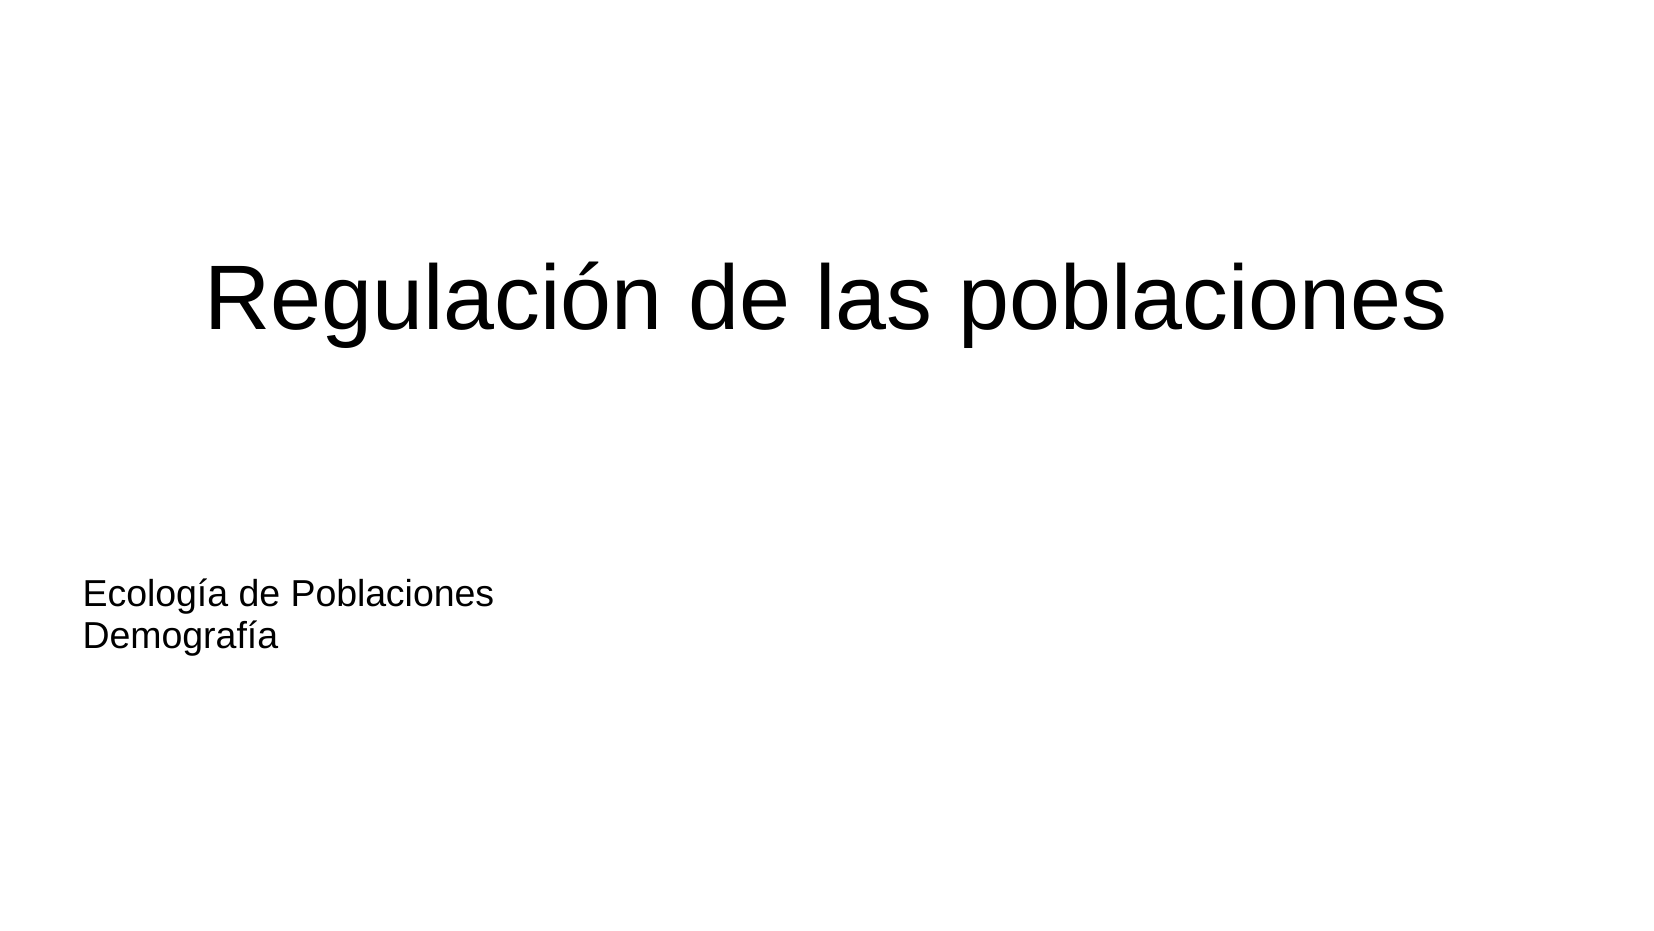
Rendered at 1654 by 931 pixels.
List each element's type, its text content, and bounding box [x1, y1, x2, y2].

subtitle Ecología de Poblaciones Demografía [82, 472, 1571, 758]
title Regulación de las poblaciones [82, 143, 1571, 452]
